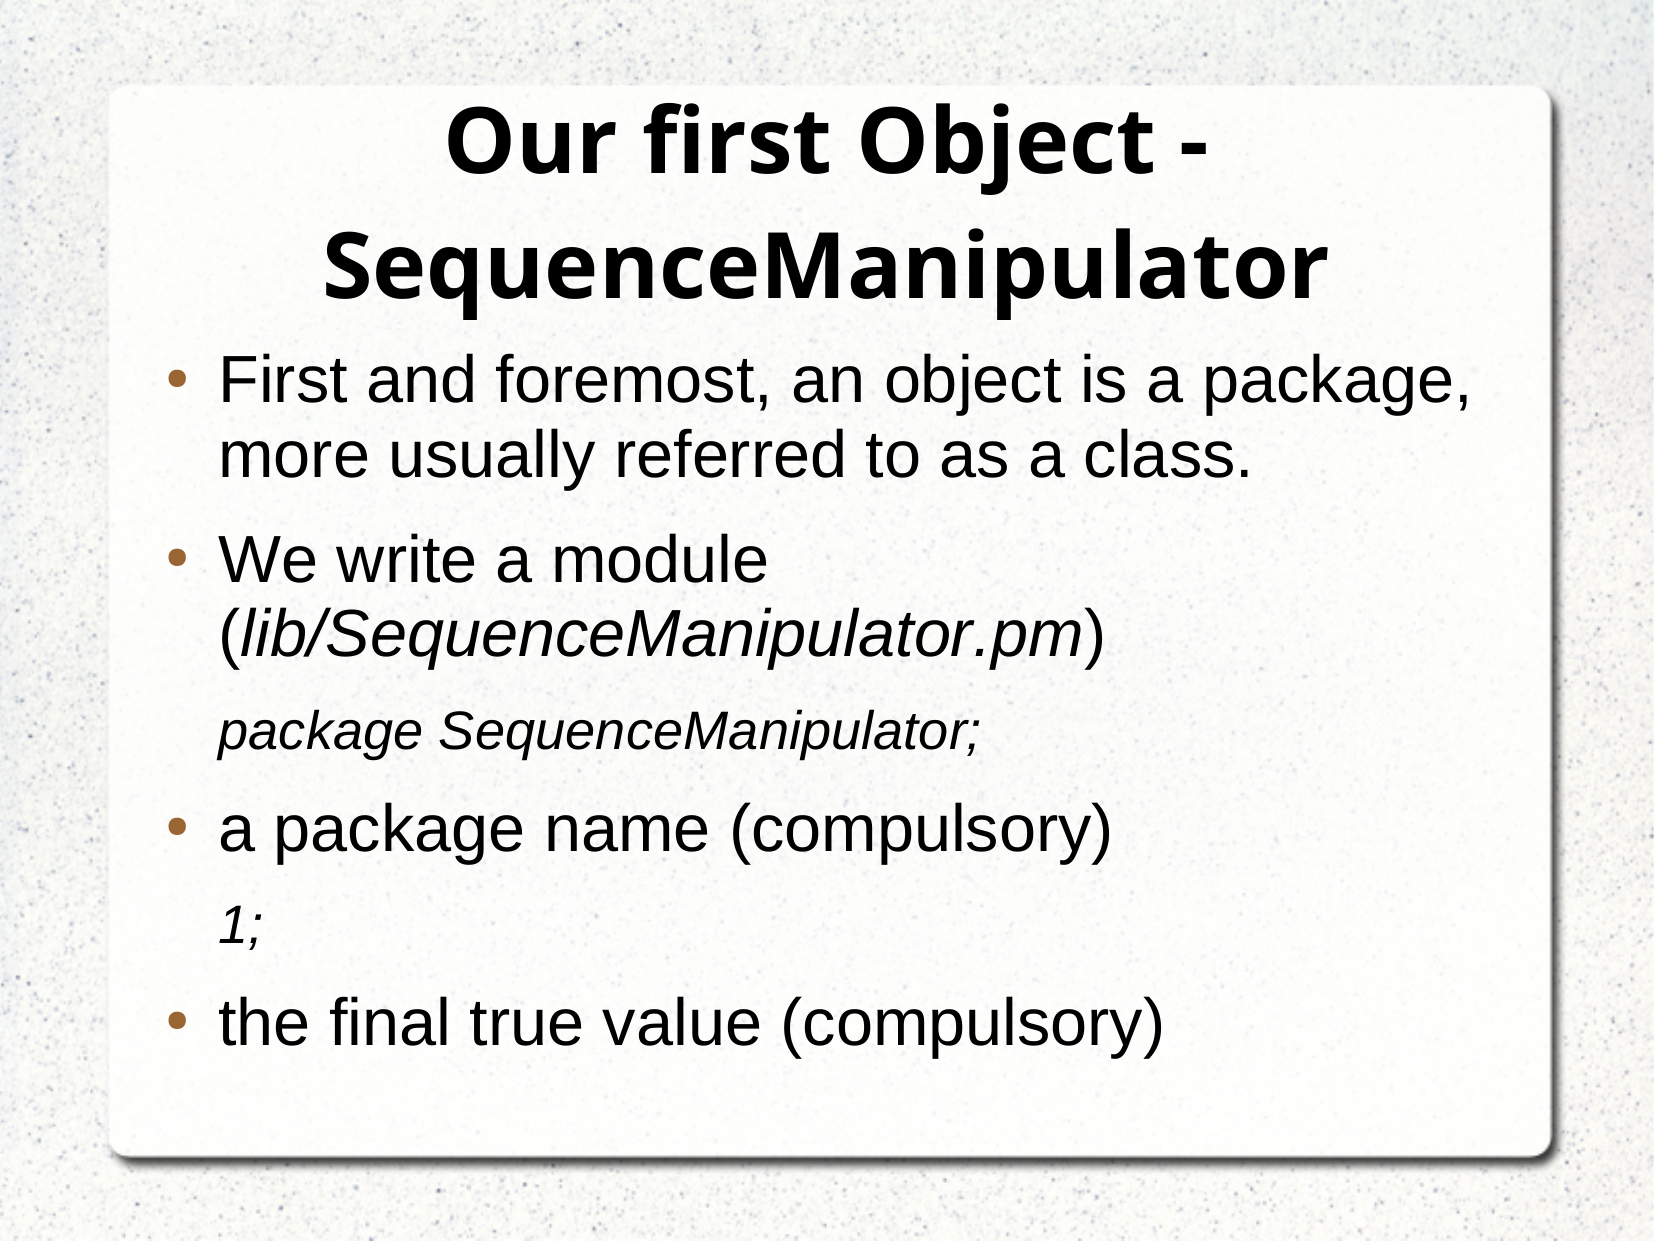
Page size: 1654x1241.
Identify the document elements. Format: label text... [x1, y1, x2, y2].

list First and foremost, an object is a package, more usually referred to as a class. We write a module (lib/SequenceManipulator.pm) package SequenceManipulator; a package name (compulsory) 1; the final true value (compulsory) [147, 342, 1506, 1059]
picture [0, 0, 1654, 1241]
title Our first Object - SequenceManipulator [118, 88, 1536, 312]
